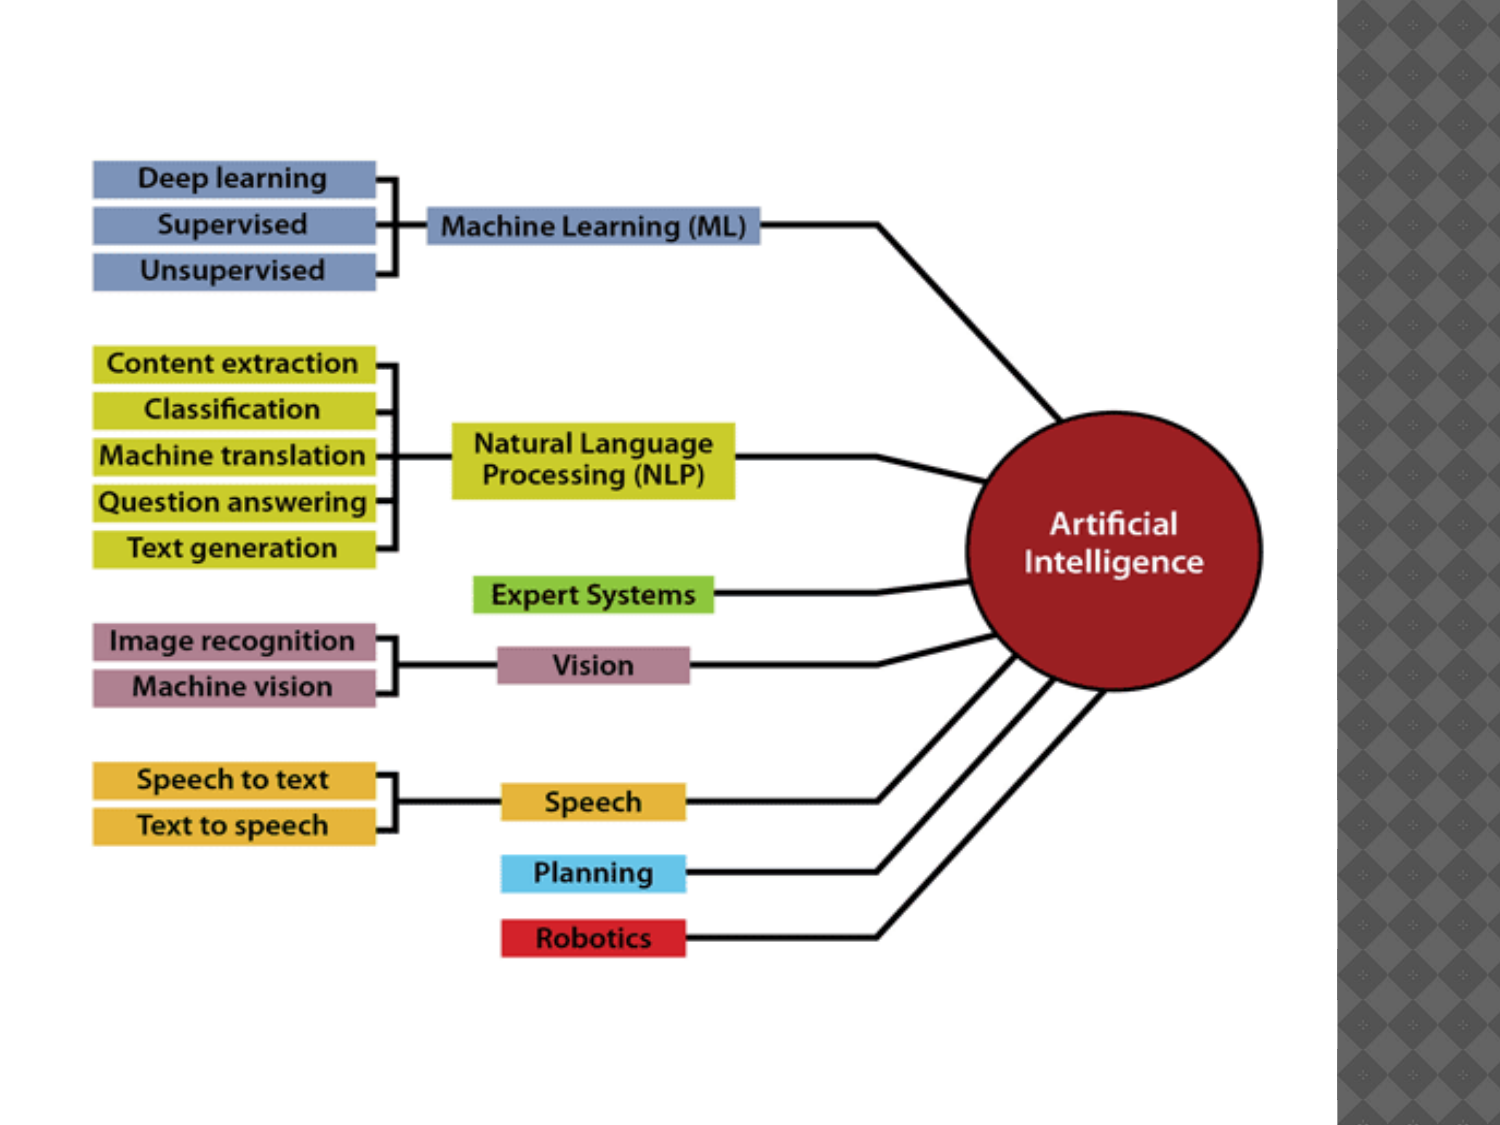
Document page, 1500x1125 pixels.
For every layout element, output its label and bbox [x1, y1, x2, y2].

picture [75, 149, 1275, 975]
picture [1337, 0, 1500, 1125]
